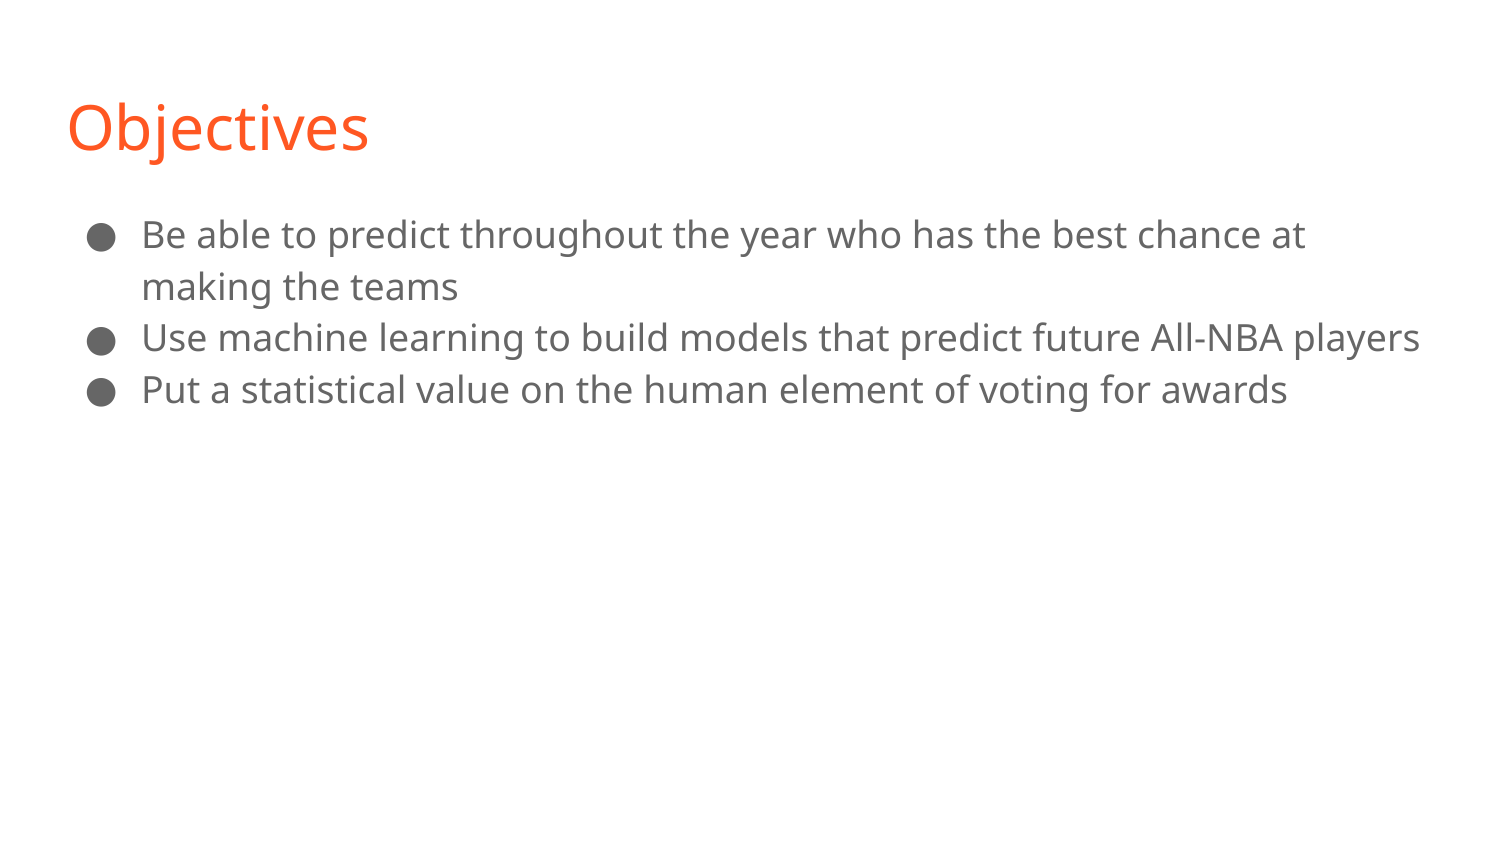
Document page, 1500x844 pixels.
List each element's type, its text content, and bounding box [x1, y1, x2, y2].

list Be able to predict throughout the year who has the best chance at making the teams Use machine learning to build models that predict future All-NBA players Put a statistical value on the human element of voting for awards [51, 189, 1449, 750]
title Objectives [51, 72, 1449, 167]
